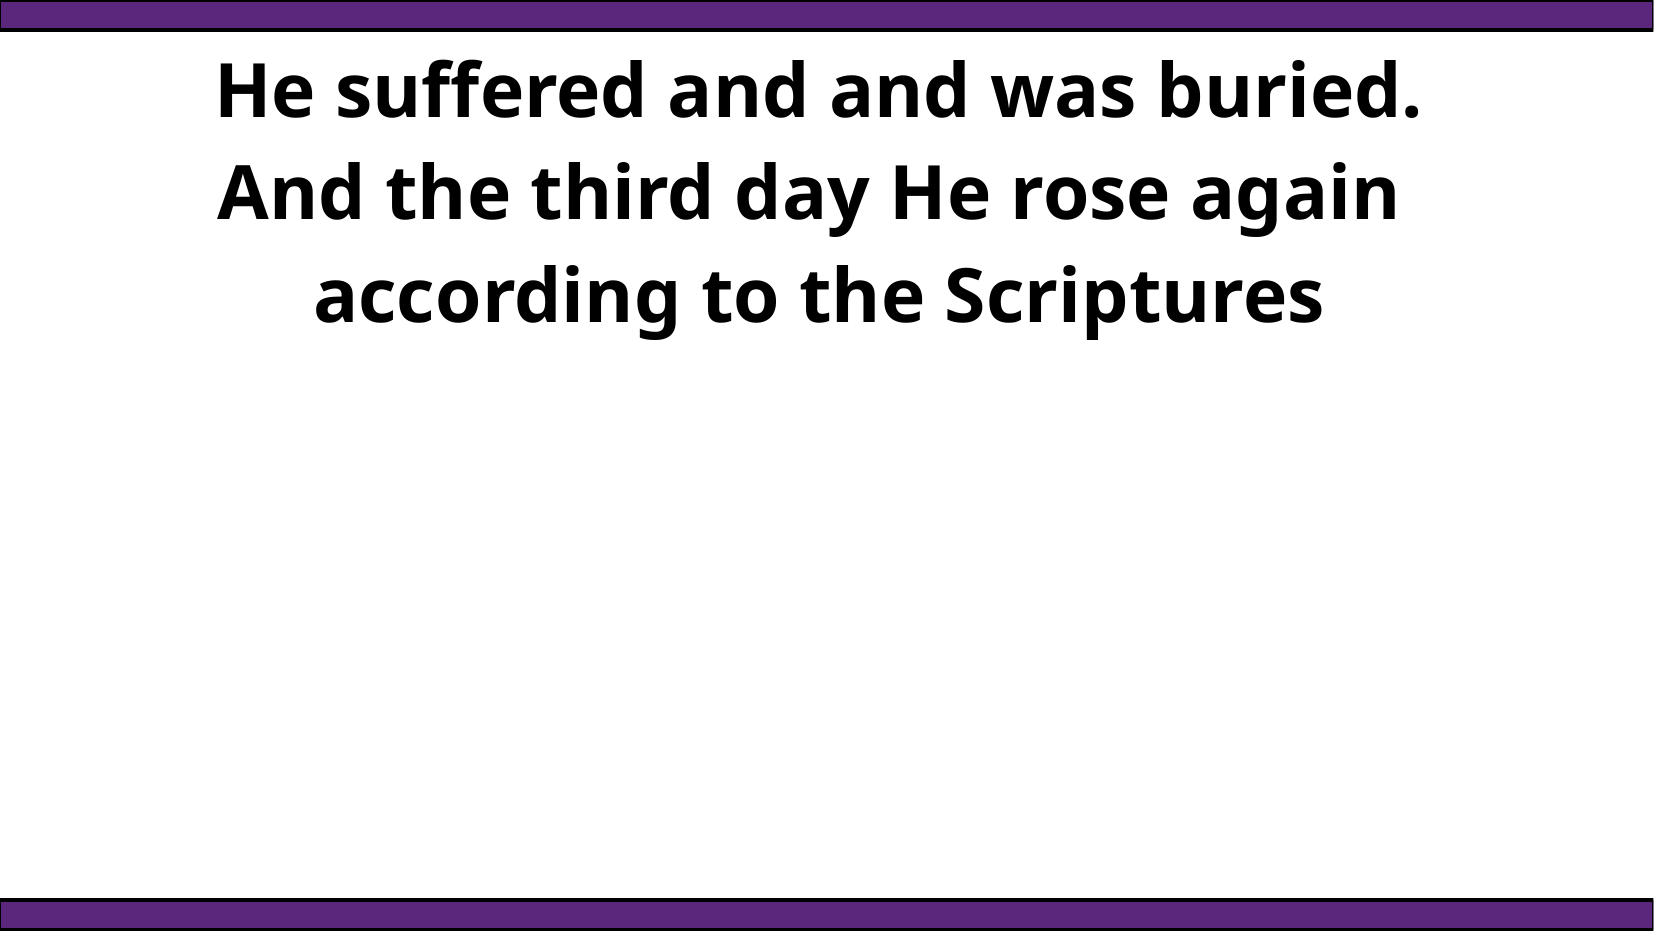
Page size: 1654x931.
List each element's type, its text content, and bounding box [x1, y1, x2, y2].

text_box [0, 900, 1654, 931]
text_box [0, 0, 1654, 31]
text_box He suffered and and was buried. And the third day He rose again according to the Scriptures [60, 30, 1579, 345]
